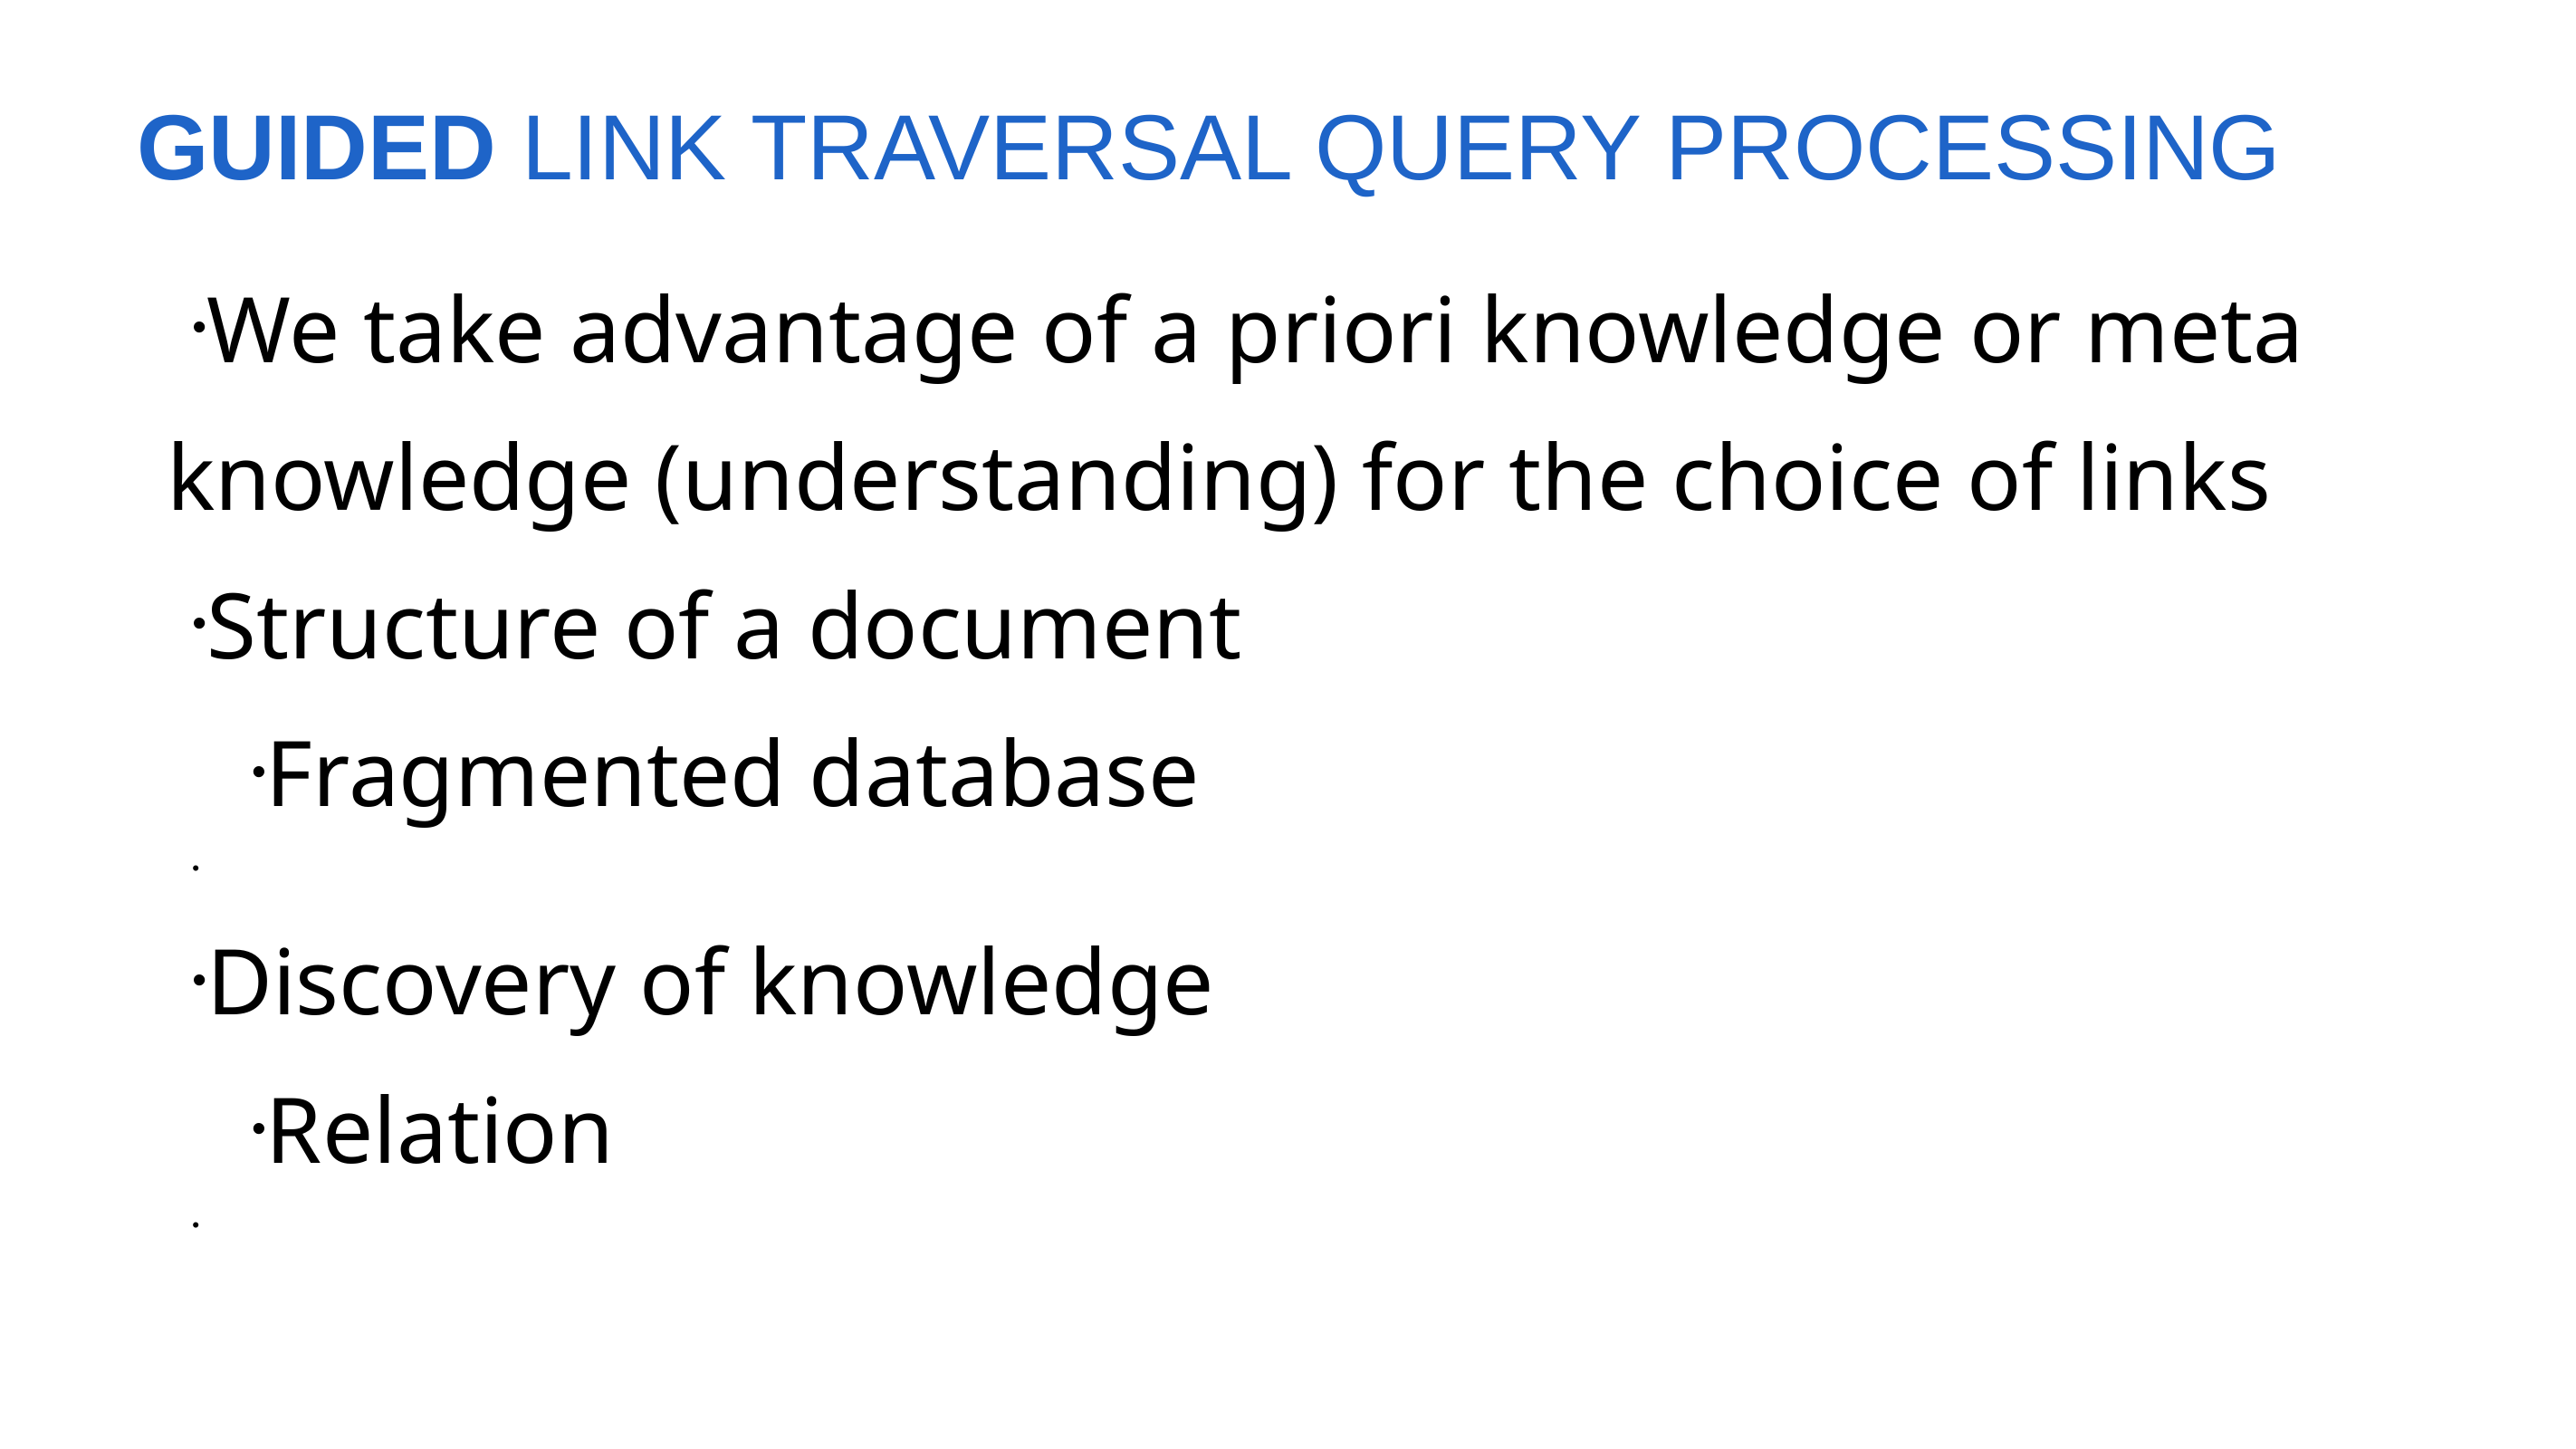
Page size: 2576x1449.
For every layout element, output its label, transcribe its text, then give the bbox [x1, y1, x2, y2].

title GUIDED LINK TRAVERSAL QUERY PROCESSING [123, 76, 2456, 206]
list We take advantage of a priori knowledge or meta knowledge (understanding) for the choice of links Structure of a document Fragmented database Discovery of knowledge Relation [124, 234, 2456, 1229]
